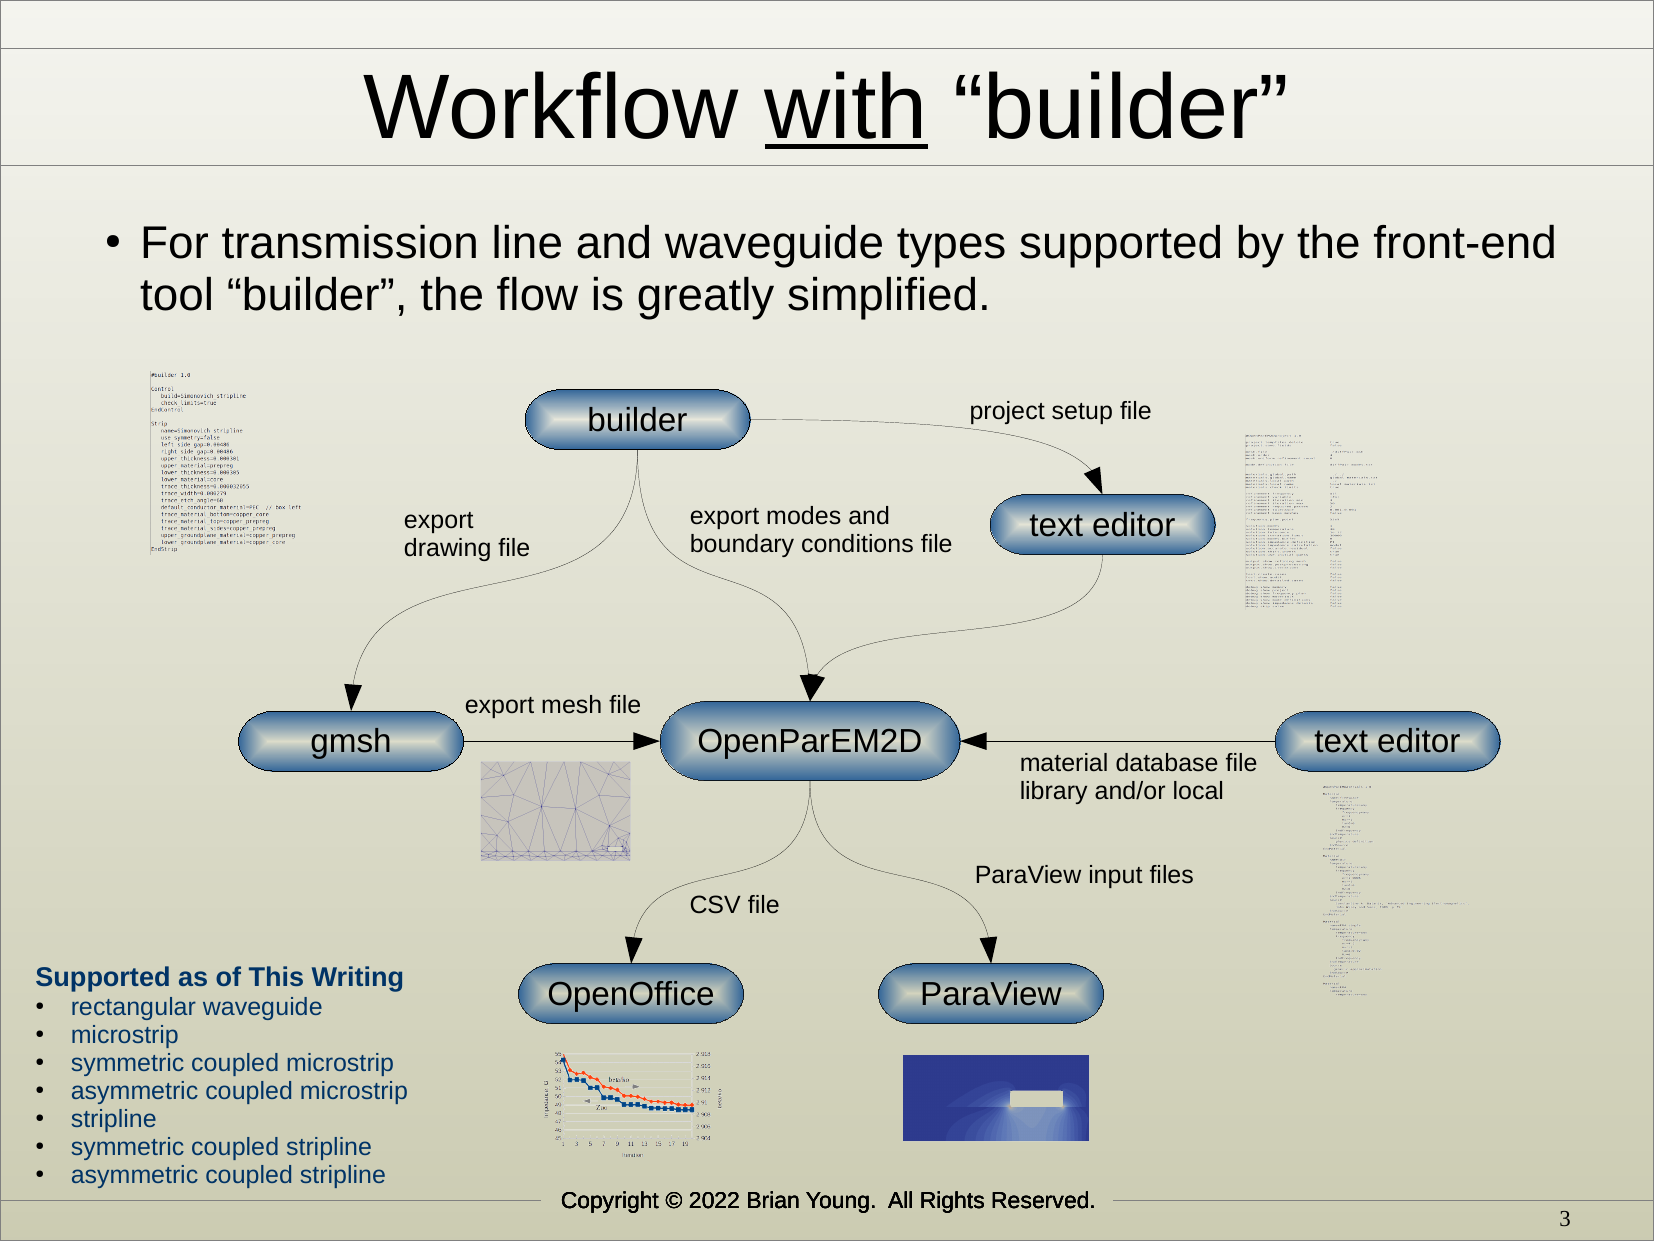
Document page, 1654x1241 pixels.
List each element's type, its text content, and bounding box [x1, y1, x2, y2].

text_box builder [525, 389, 751, 450]
title Workflow with “builder” [82, 49, 1571, 166]
text_box export modes and boundary conditions file [675, 494, 991, 570]
text_box gmsh [238, 711, 464, 772]
picture [480, 761, 631, 861]
picture [1323, 785, 1471, 996]
text_box text editor [991, 494, 1216, 555]
text_box OpenOffice [518, 963, 744, 1024]
text_box ParaView input files [960, 853, 1210, 897]
text_box Supported as of This Writing rectangular waveguide microstrip symmetric coupled microstrip asymmetric coupled microstrip stripline symmetric coupled stripline asymmetric coupled stripline [20, 955, 424, 1197]
picture [1245, 434, 1381, 610]
text_box OpenParEM2D [660, 701, 960, 781]
text_box material database file library and/or local [1005, 741, 1274, 812]
text_box export mesh file [450, 683, 657, 726]
text_box project setup file [954, 389, 1171, 433]
text_box text editor [1275, 711, 1501, 772]
text_box CSV file [674, 883, 796, 927]
picture [150, 371, 301, 555]
text_box export drawing file [389, 498, 556, 570]
picture [538, 1046, 726, 1161]
picture [903, 1055, 1091, 1143]
text_box ParaView [878, 963, 1104, 1024]
text_box For transmission line and waveguide types supported by the front-end tool “builder”, the flow is greatly simplified. [90, 210, 1576, 379]
